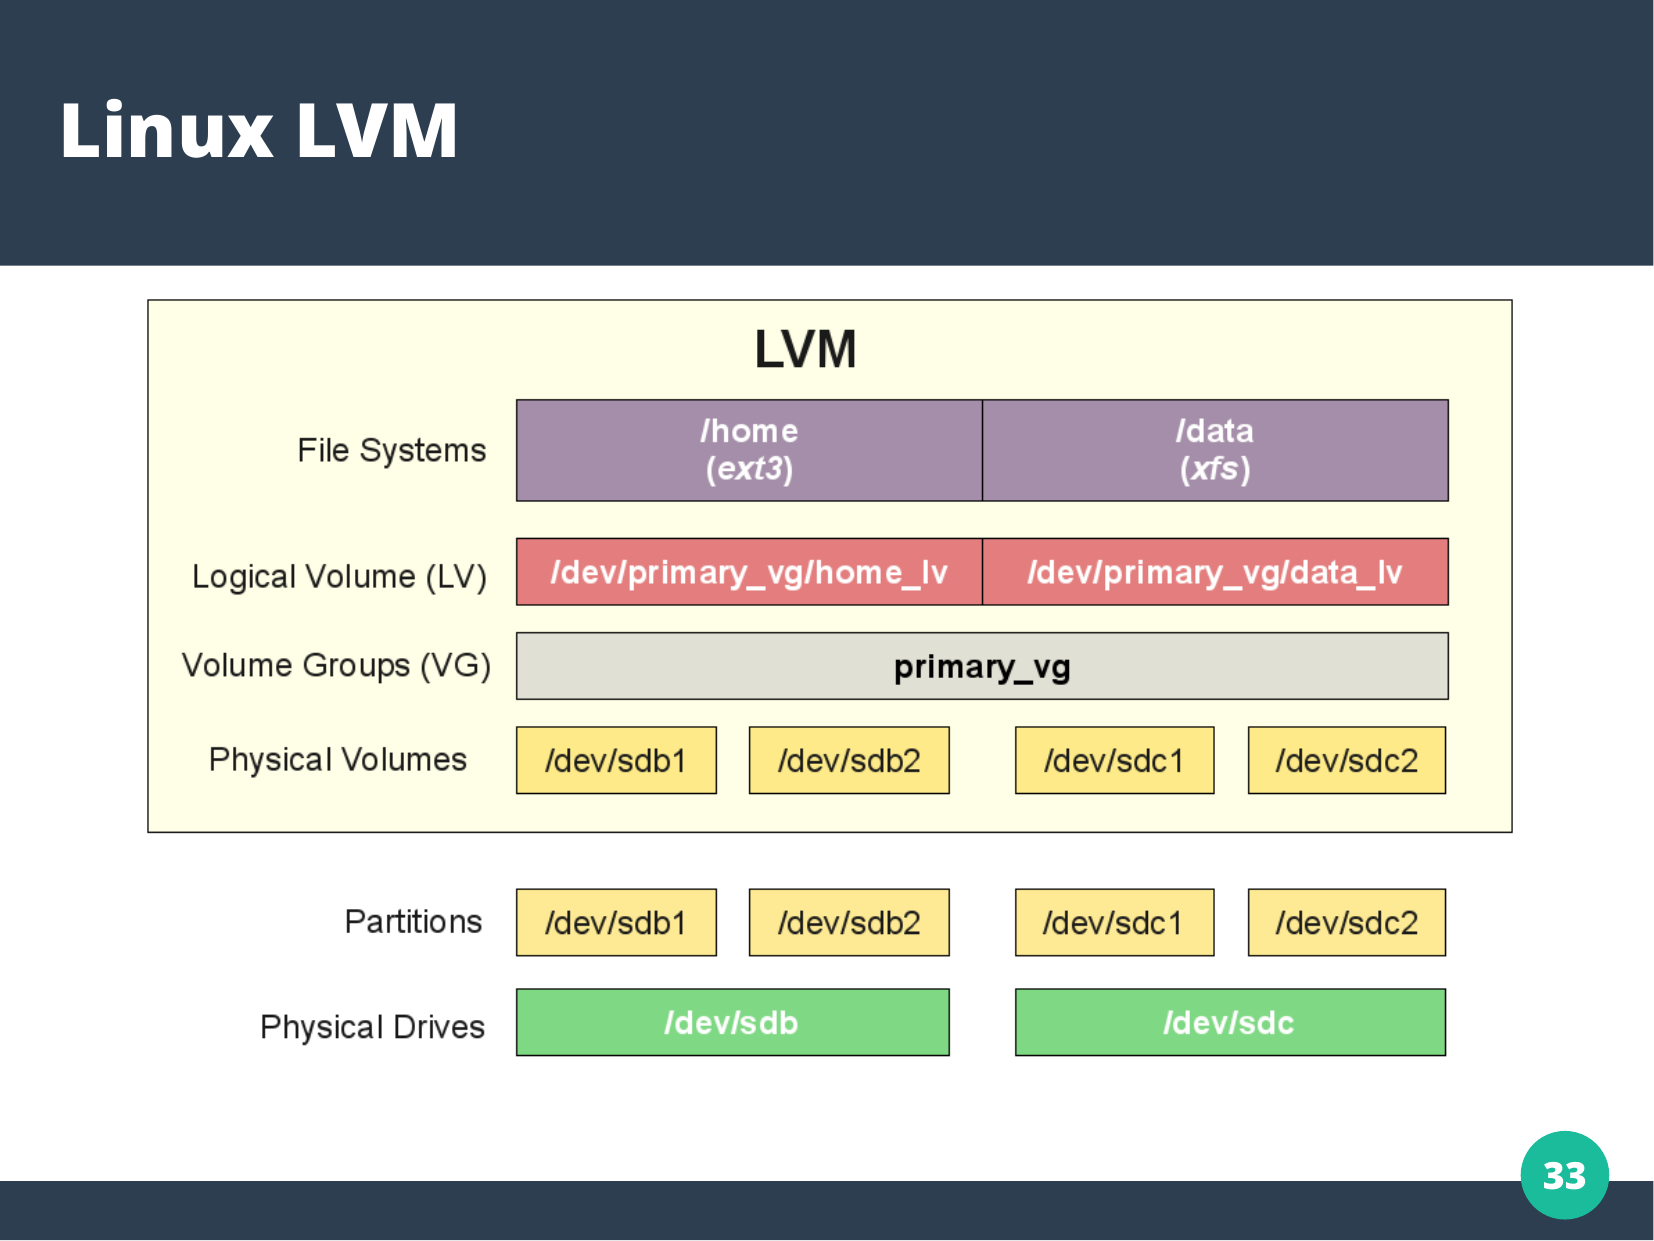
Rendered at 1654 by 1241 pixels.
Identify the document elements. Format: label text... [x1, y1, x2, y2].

title Linux LVM [59, 49, 1595, 207]
picture [135, 287, 1531, 1081]
